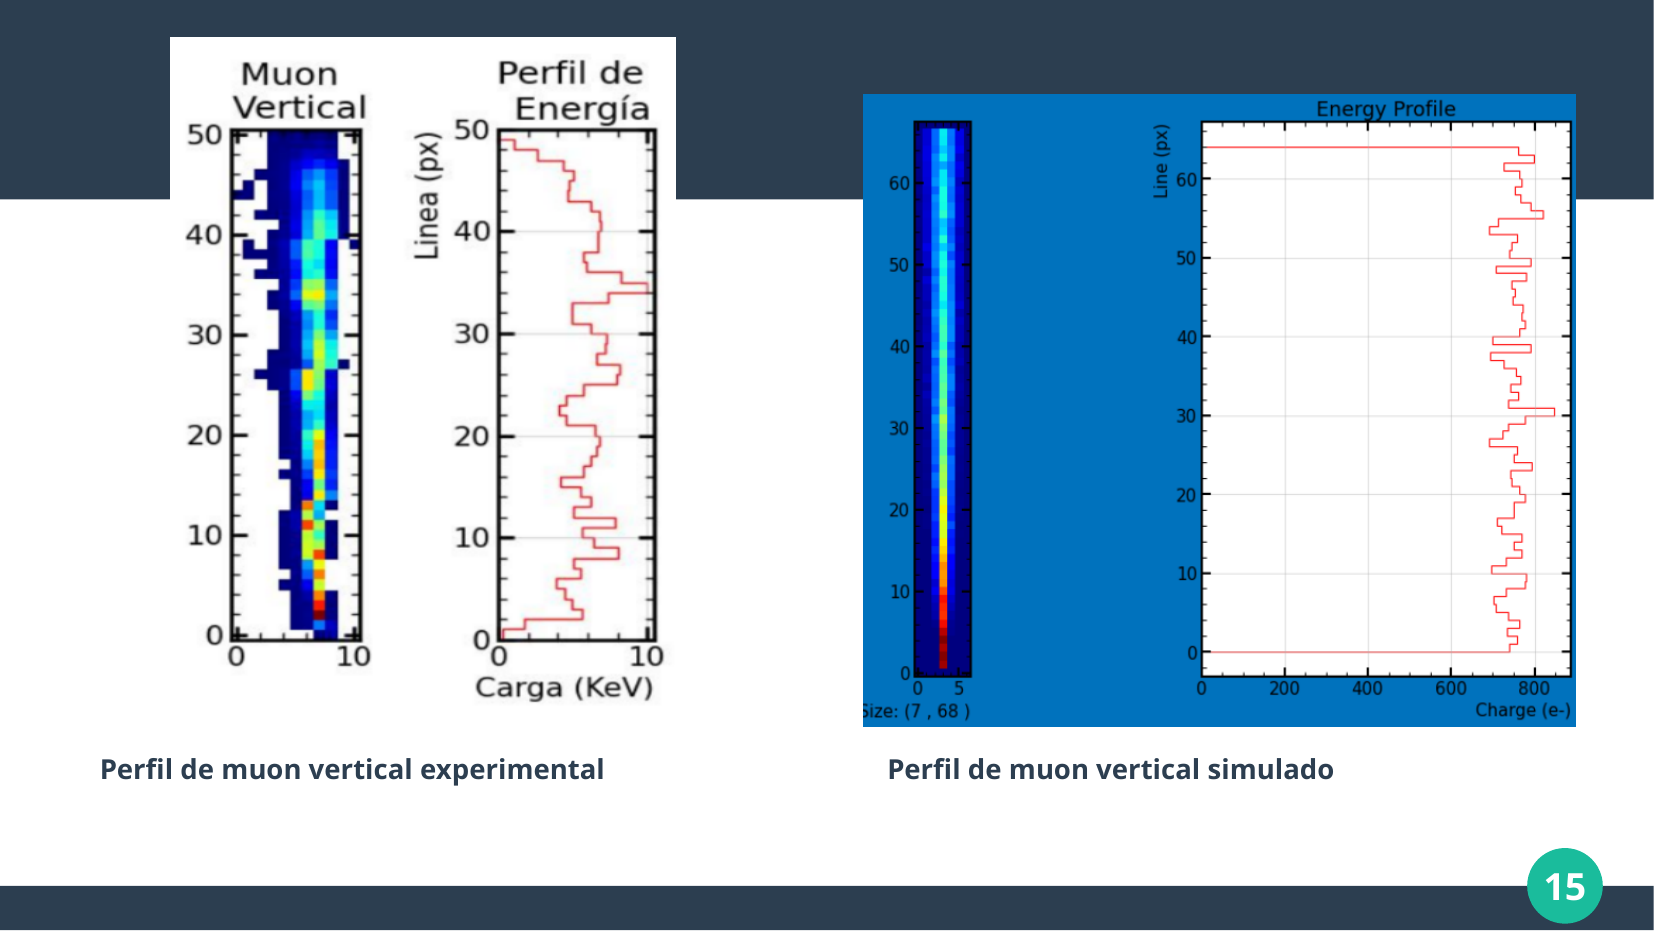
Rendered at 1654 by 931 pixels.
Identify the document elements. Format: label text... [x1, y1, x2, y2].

picture [863, 94, 1576, 727]
list Perfil de muon vertical experimental [37, 750, 751, 788]
list Perfil de muon vertical simulado [825, 750, 1538, 788]
picture [170, 37, 676, 713]
